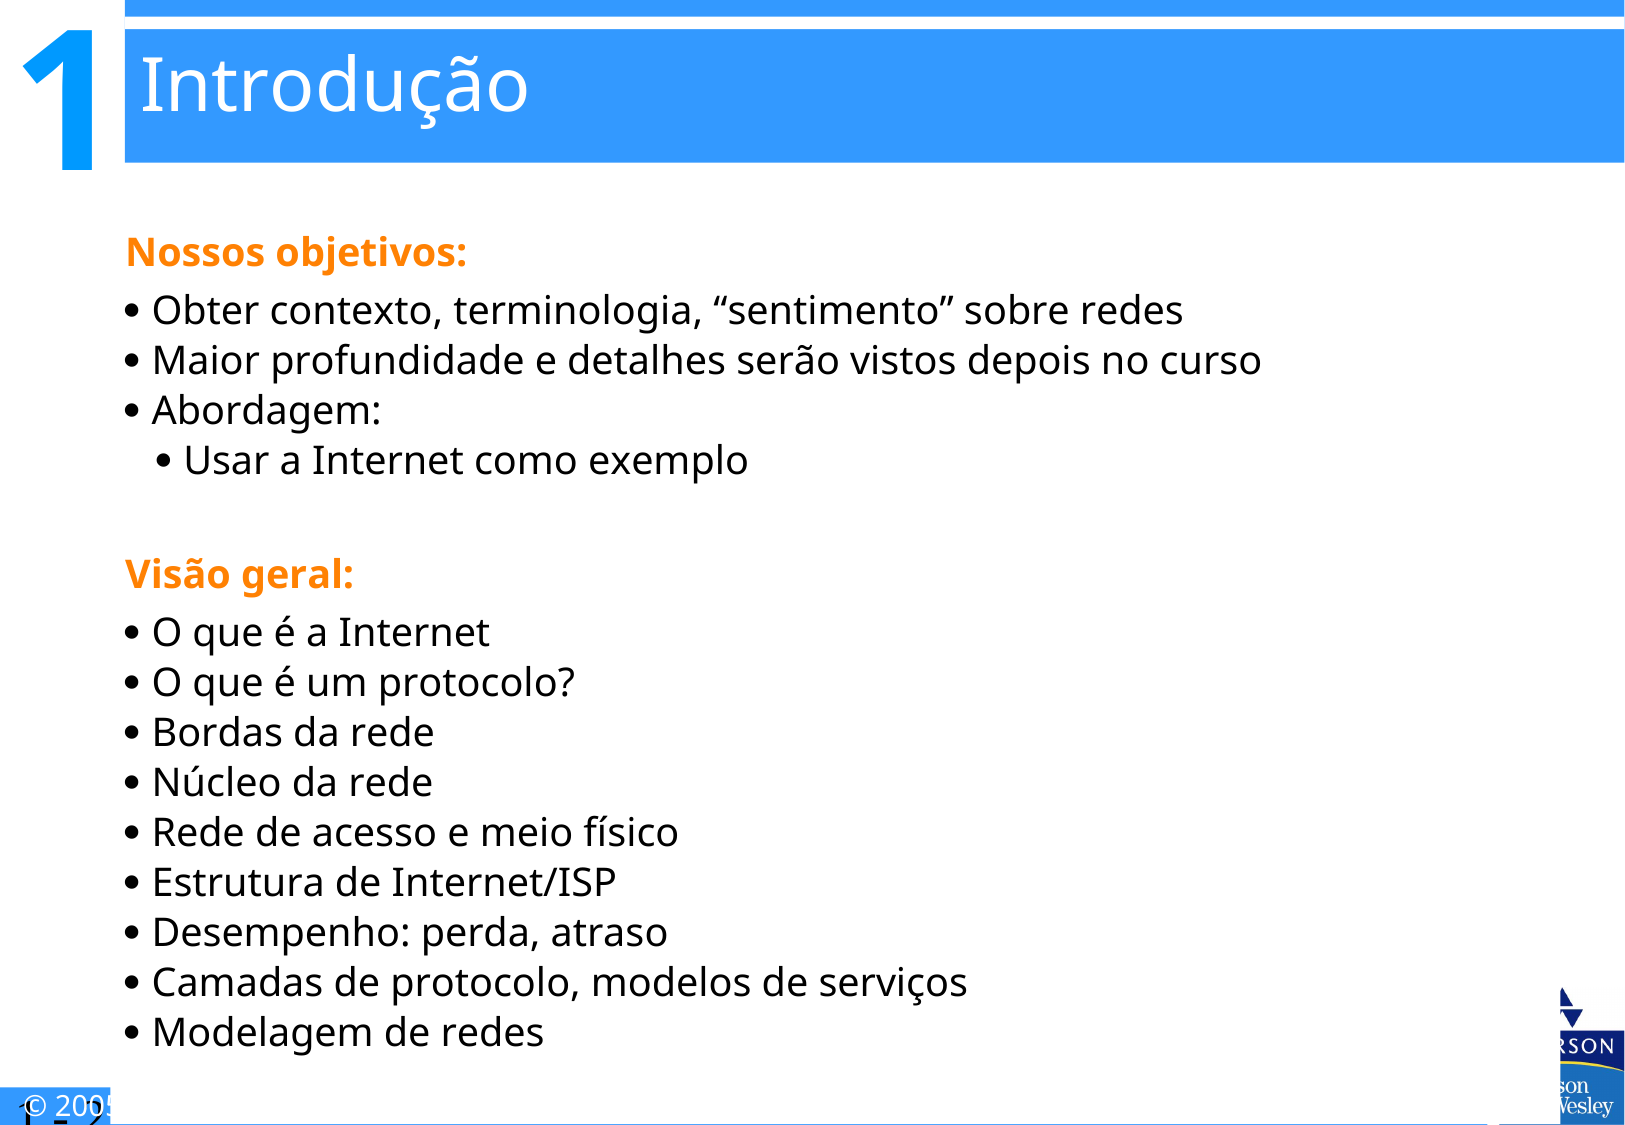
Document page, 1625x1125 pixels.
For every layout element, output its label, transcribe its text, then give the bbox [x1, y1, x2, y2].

picture [1561, 987, 1625, 1125]
list Nossos objetivos:  Obter contexto, terminologia, “sentimento” sobre redes  Maior profundidade e detalhes serão vistos depois no curso  Abordagem:  Usar a Internet como exemplo Visão geral:  O que é a Internet  O que é um protocolo?  Bordas da rede  Núcleo da rede  Rede de acesso e meio físico  Estrutura de Internet/ISP  Desempenho: perda, atraso  Camadas de protocolo, modelos de serviços  Modelagem de redes [110, 224, 1561, 1125]
title Introdução [125, 28, 1000, 154]
